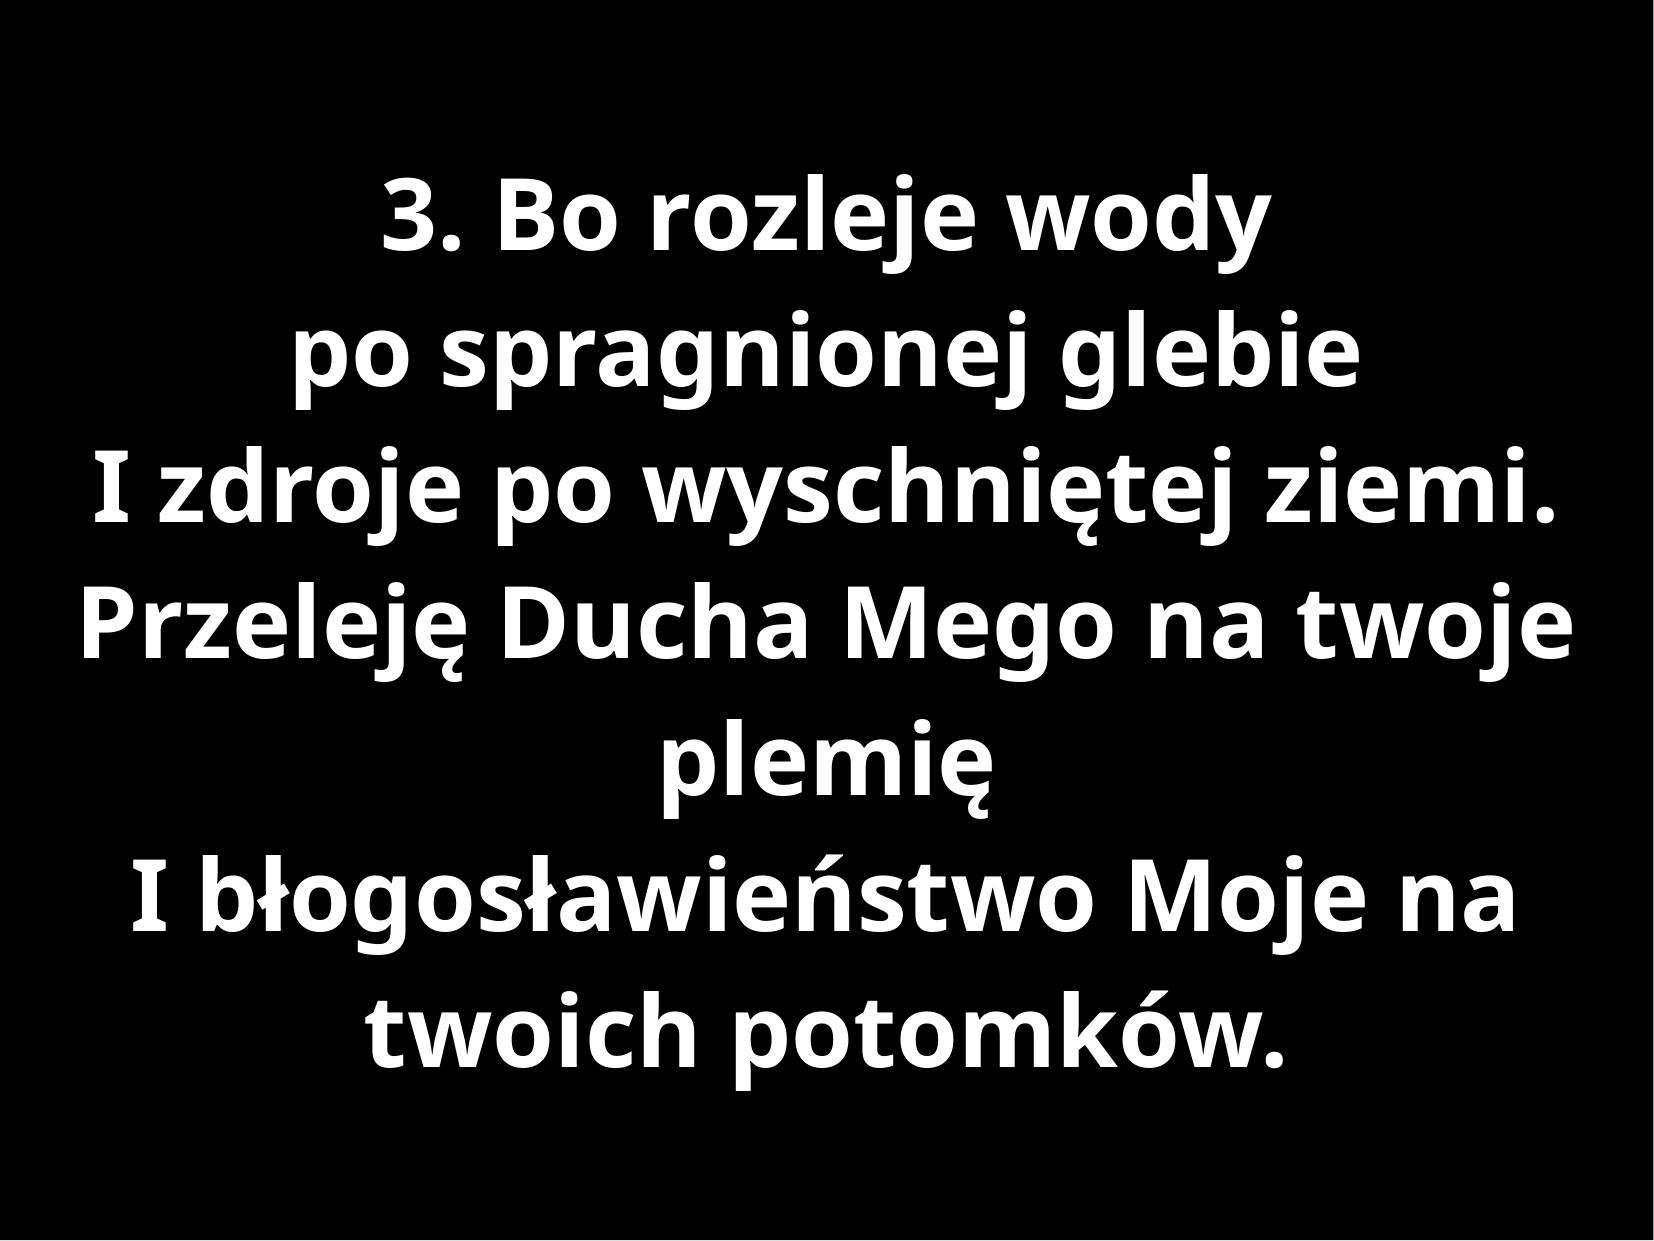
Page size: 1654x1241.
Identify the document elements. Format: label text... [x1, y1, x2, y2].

title 3. Bo rozleje wody po spragnionej glebie I zdroje po wyschniętej ziemi. Przeleję Ducha Mego na twoje plemię I błogosławieństwo Moje na twoich potomków. [0, 0, 1654, 1241]
